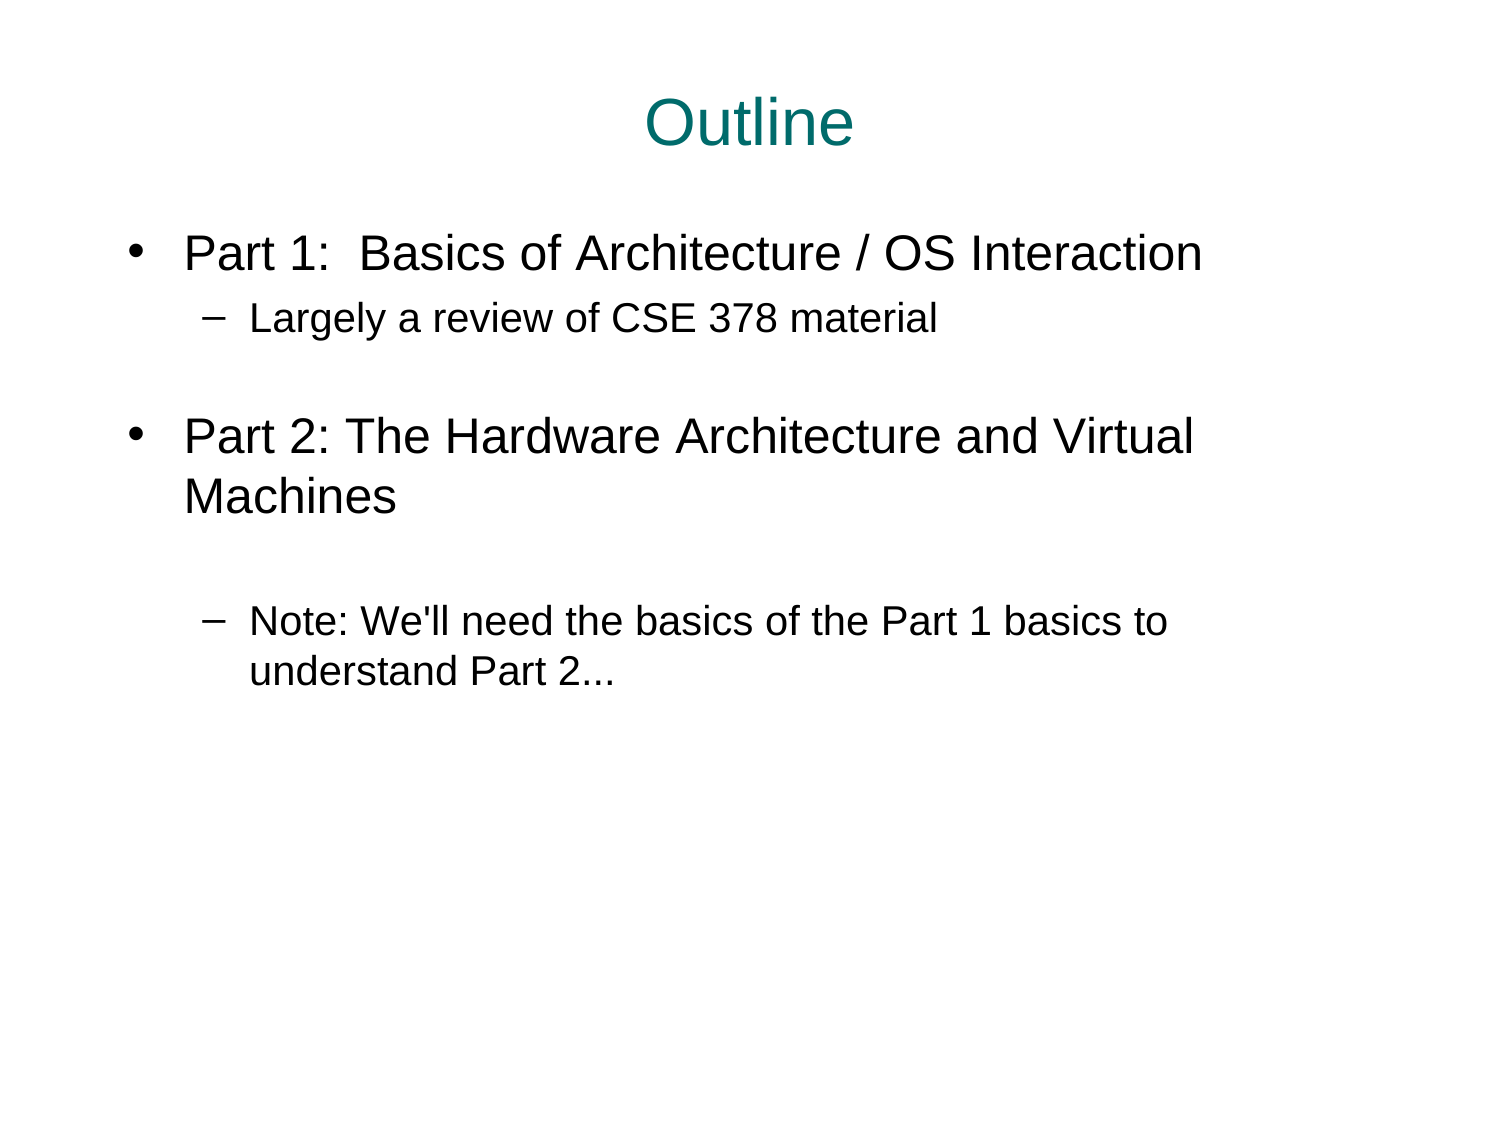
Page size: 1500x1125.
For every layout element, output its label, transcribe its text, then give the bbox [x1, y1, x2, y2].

list Part 1: Basics of Architecture / OS Interaction Largely a review of CSE 378 material Part 2: The Hardware Architecture and Virtual Machines Note: We'll need the basics of the Part 1 basics to understand Part 2... [112, 212, 1388, 955]
title Outline [112, 62, 1388, 176]
